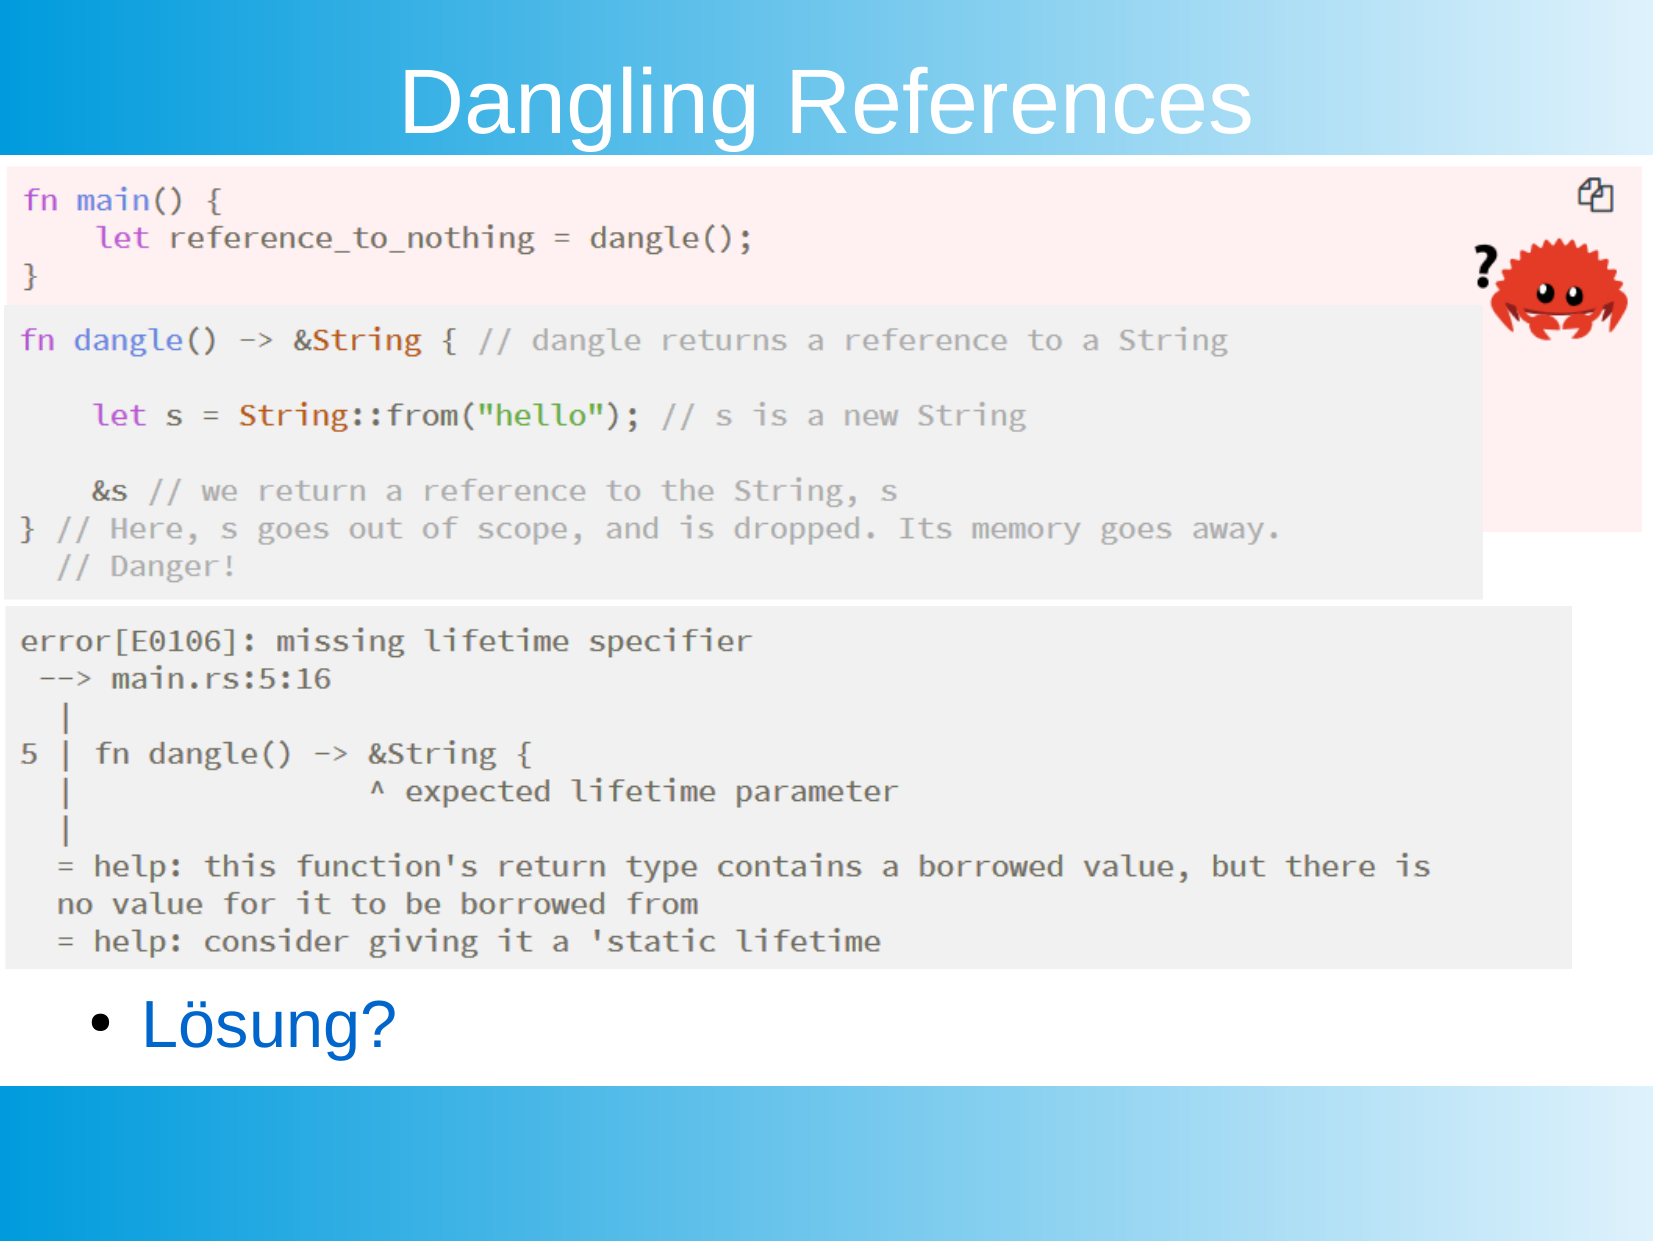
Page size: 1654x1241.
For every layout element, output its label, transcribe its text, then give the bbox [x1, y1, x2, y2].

list Lösung? [70, 986, 1560, 1087]
picture [4, 162, 1642, 603]
title Dangling References [82, 49, 1571, 155]
picture [4, 606, 1572, 969]
